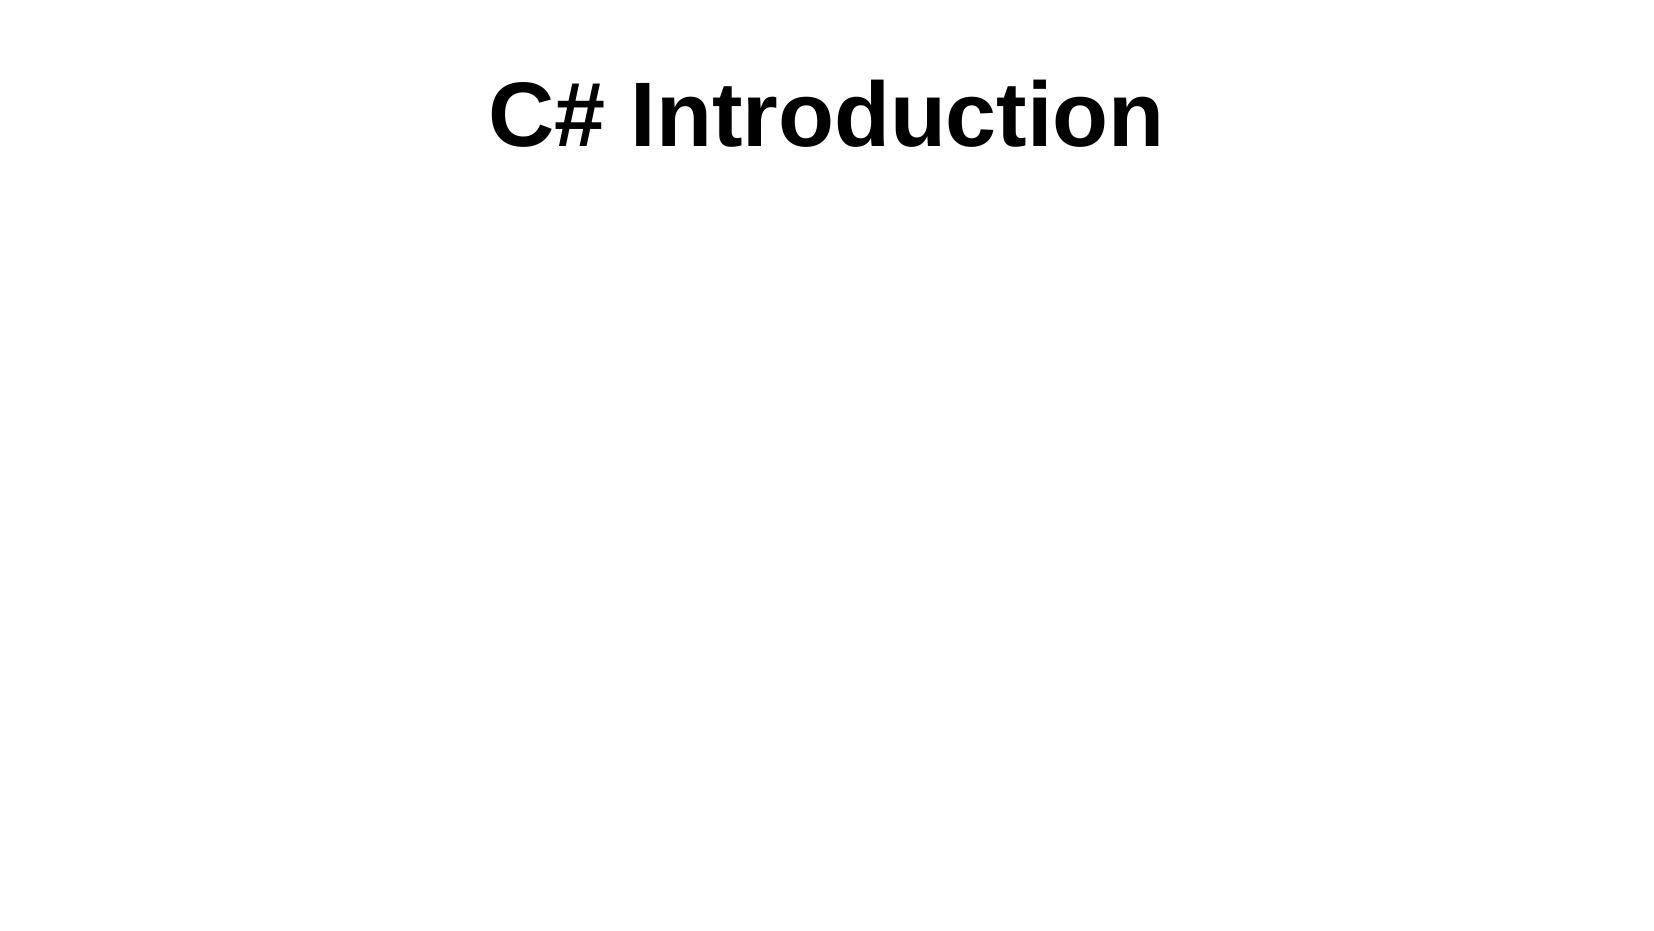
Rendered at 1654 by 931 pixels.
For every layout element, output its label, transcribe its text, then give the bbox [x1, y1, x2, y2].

title C# Introduction [82, 37, 1571, 193]
